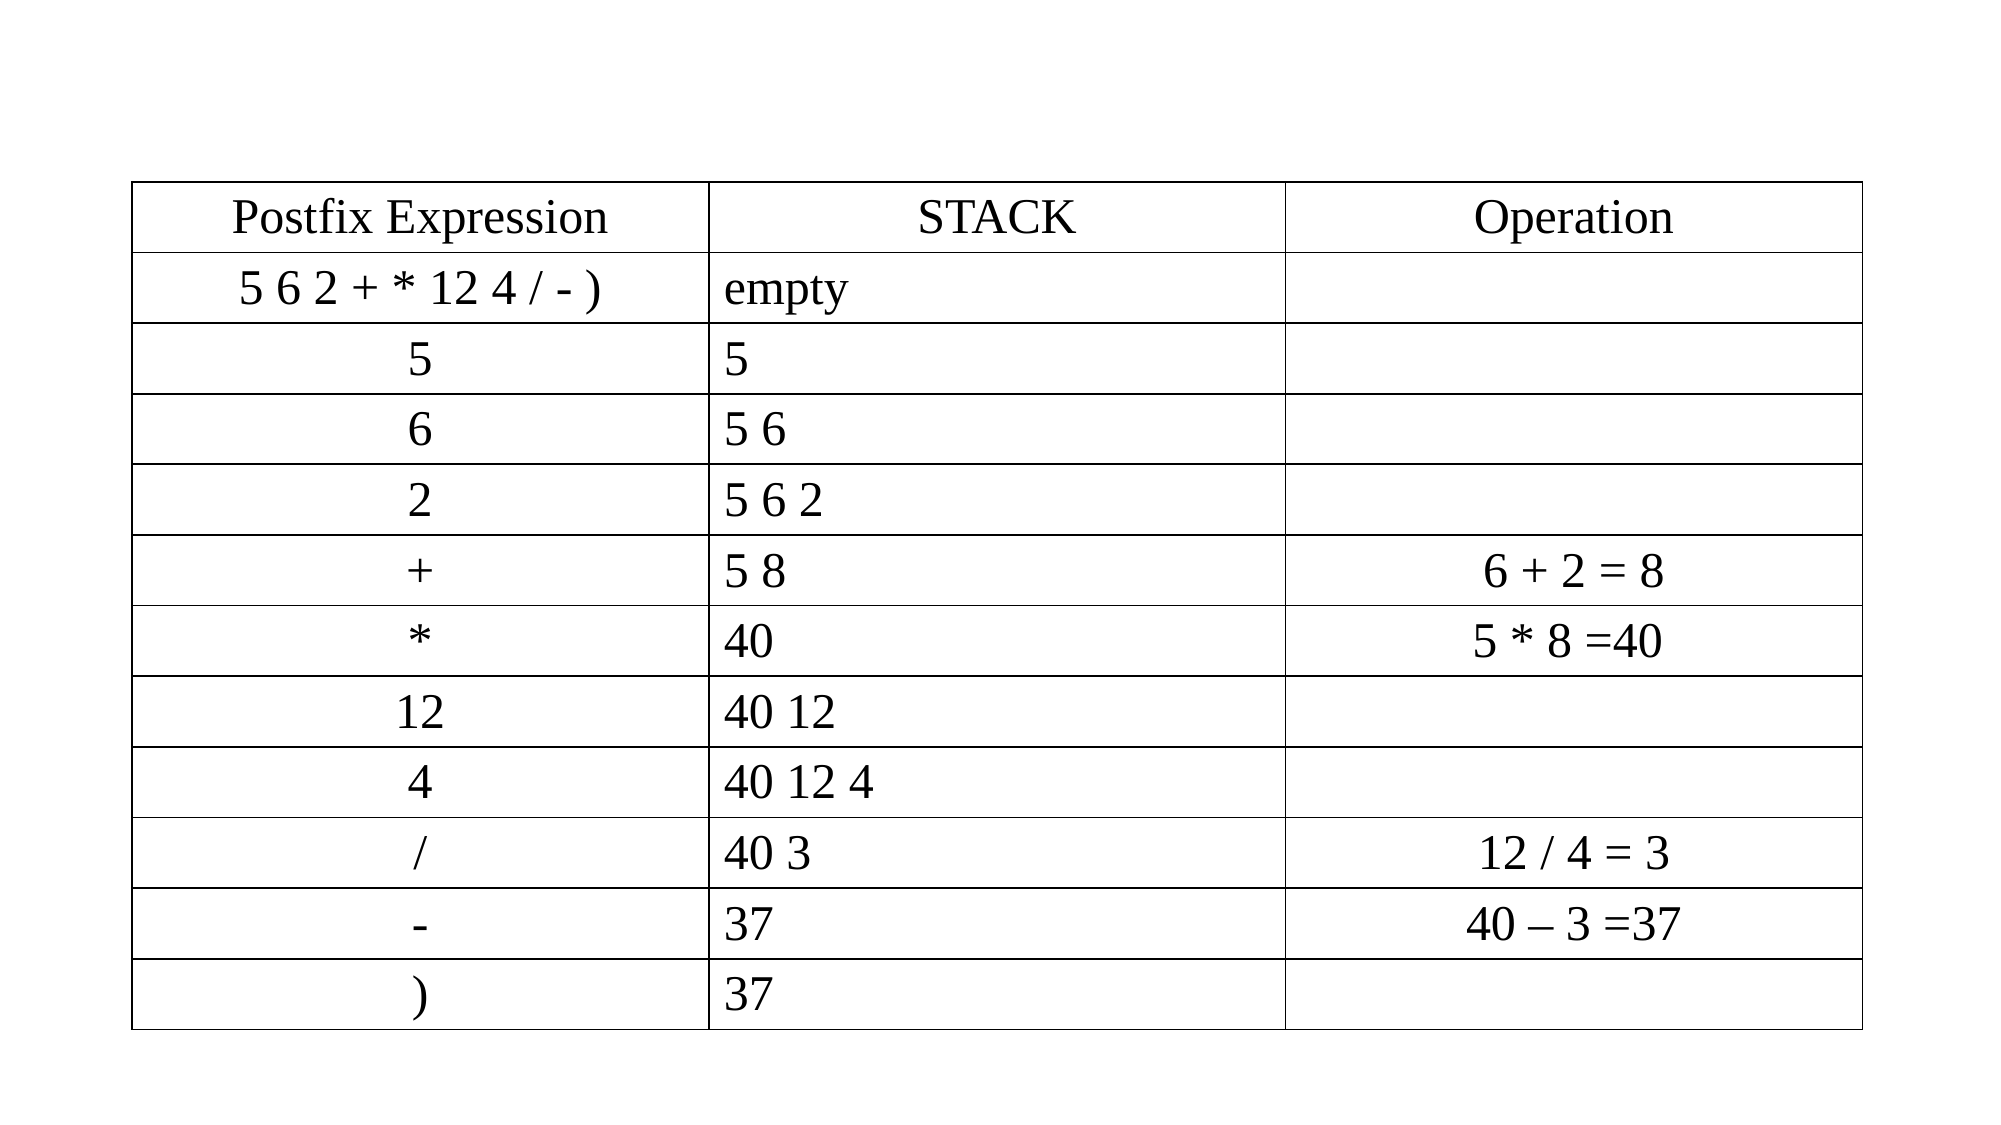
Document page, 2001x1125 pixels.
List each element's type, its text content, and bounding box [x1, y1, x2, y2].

table_cell 5 6 2 [710, 465, 1285, 534]
table_header STACK [710, 183, 1285, 252]
table_cell 5 [710, 324, 1285, 393]
table_cell [1286, 253, 1862, 322]
table_cell - [133, 889, 708, 958]
table_cell / [133, 818, 708, 887]
table_cell 5 6 2 + * 12 4 / - ) [133, 253, 708, 322]
table_cell 2 [133, 465, 708, 534]
table_cell 4 [133, 748, 708, 817]
table_cell 40 3 [710, 818, 1285, 887]
table_cell [1286, 960, 1862, 1029]
table_cell 37 [710, 889, 1285, 958]
table_cell empty [710, 253, 1285, 322]
table_cell 40 – 3 =37 [1286, 889, 1862, 958]
table_cell ) [133, 960, 708, 1029]
table_cell [1286, 324, 1862, 393]
table_cell [1286, 748, 1862, 817]
table_header Postfix Expression [133, 183, 708, 252]
table_cell 37 [710, 960, 1285, 1029]
table_cell * [133, 606, 708, 675]
table_cell [1286, 677, 1862, 746]
table_cell [1286, 465, 1862, 534]
table_cell 5 * 8 =40 [1286, 606, 1862, 675]
table_cell 12 / 4 = 3 [1286, 818, 1862, 887]
table_cell 40 [710, 606, 1285, 675]
table_cell 5 [133, 324, 708, 393]
table_cell 5 8 [710, 536, 1285, 605]
table_header Operation [1286, 183, 1862, 252]
table_cell 40 12 [710, 677, 1285, 746]
table_cell 12 [133, 677, 708, 746]
table_cell + [133, 536, 708, 605]
table_cell 6 + 2 = 8 [1286, 536, 1862, 605]
table_cell 6 [133, 395, 708, 463]
table_cell 40 12 4 [710, 748, 1285, 817]
table_cell [1286, 395, 1862, 463]
table_cell 5 6 [710, 395, 1285, 463]
